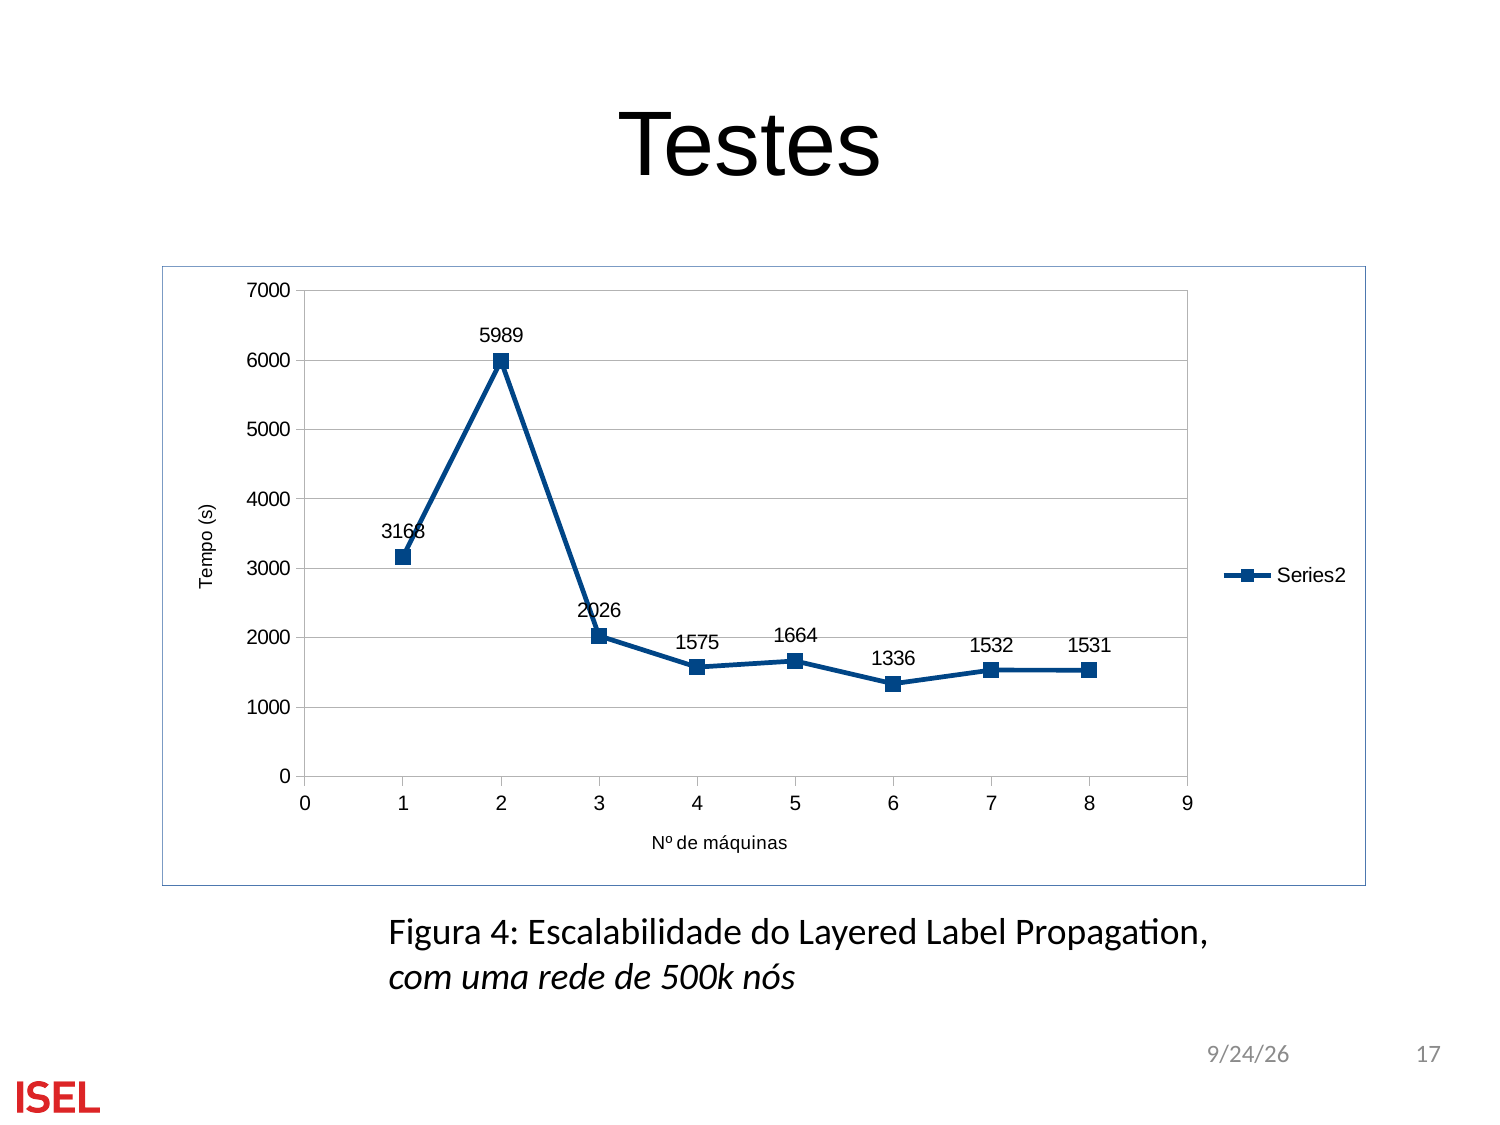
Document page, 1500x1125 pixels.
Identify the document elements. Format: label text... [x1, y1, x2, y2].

text_box Figura 4: Escalabilidade do Layered Label Propagation, com uma rede de 500k nós [373, 900, 1231, 935]
title Testes [75, 45, 1425, 233]
slide_number <número> [1347, 1033, 1457, 1071]
picture [17, 1081, 100, 1113]
slide_number 9/29/14 [1191, 1033, 1340, 1071]
chart [162, 266, 1366, 886]
